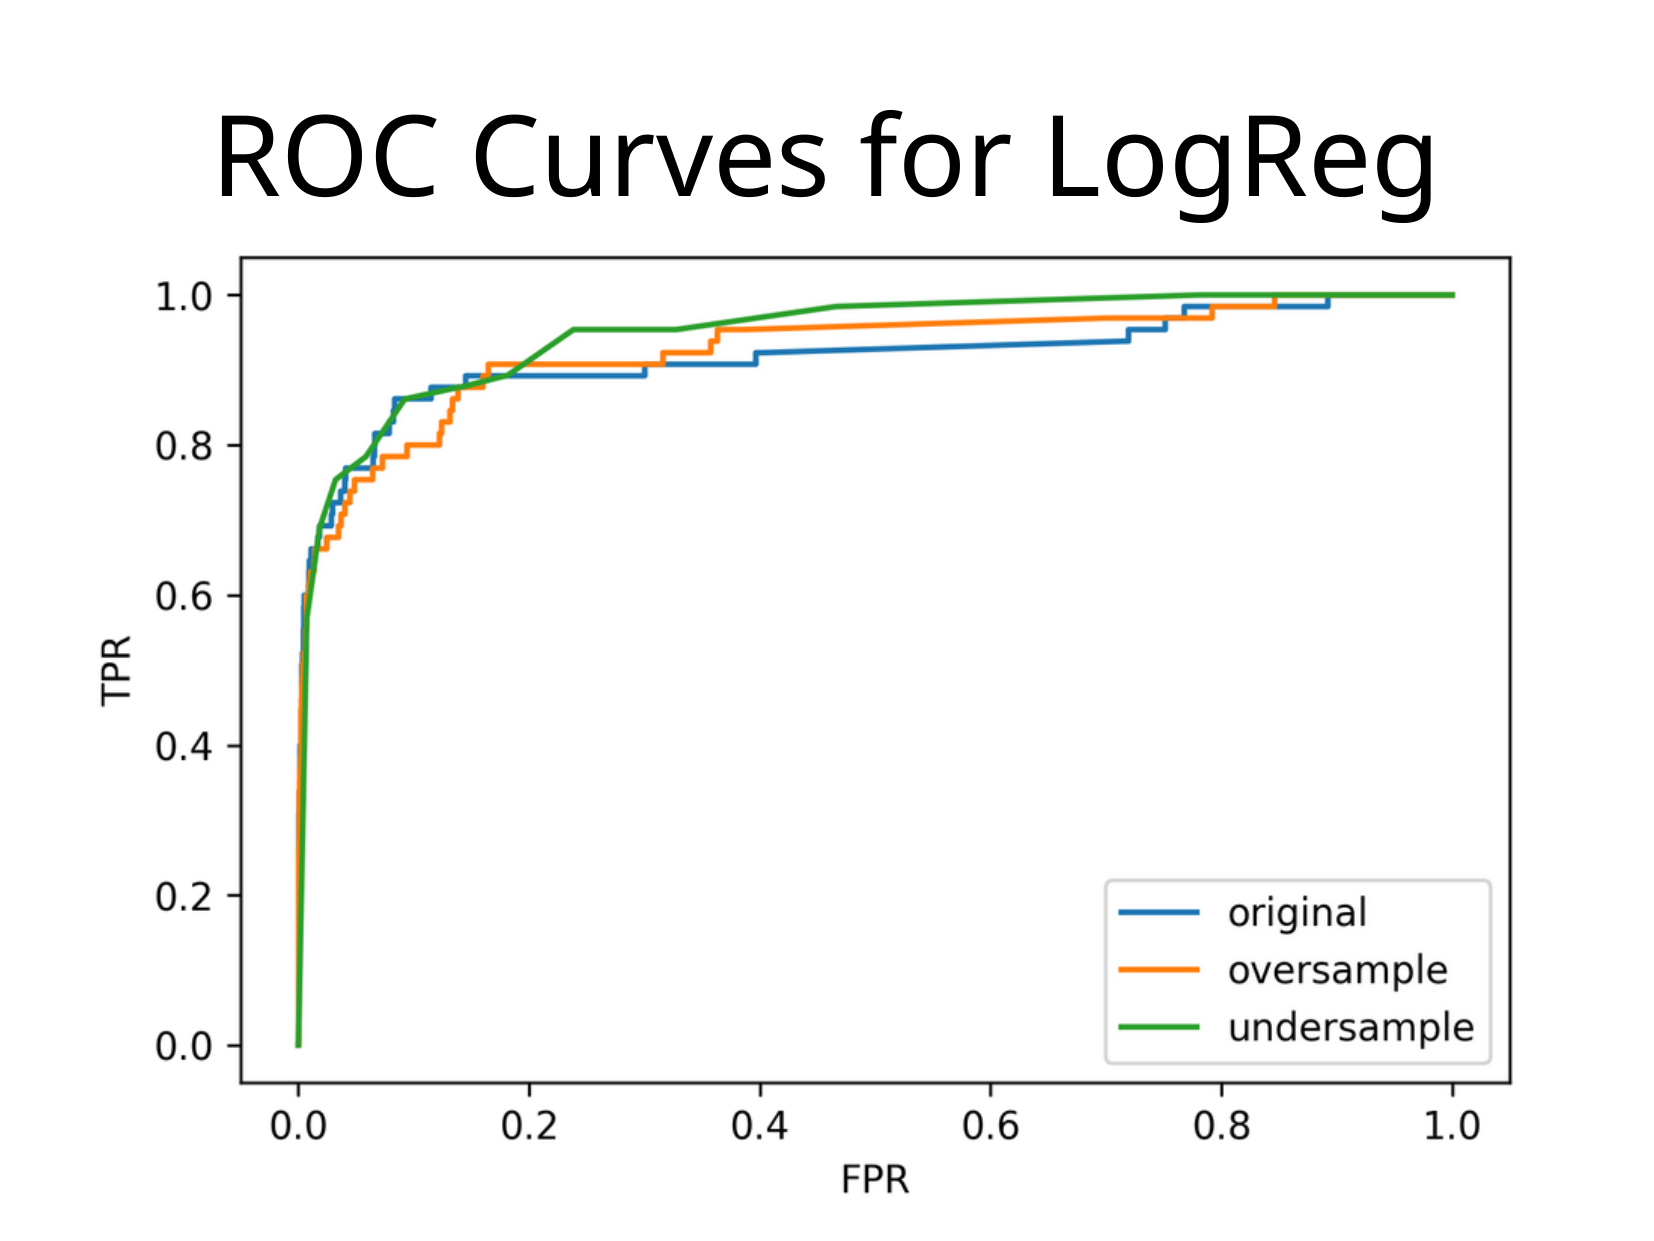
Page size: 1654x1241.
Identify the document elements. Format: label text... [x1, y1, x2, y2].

title ROC Curves for LogReg [82, 49, 1571, 257]
picture [75, 226, 1540, 1216]
